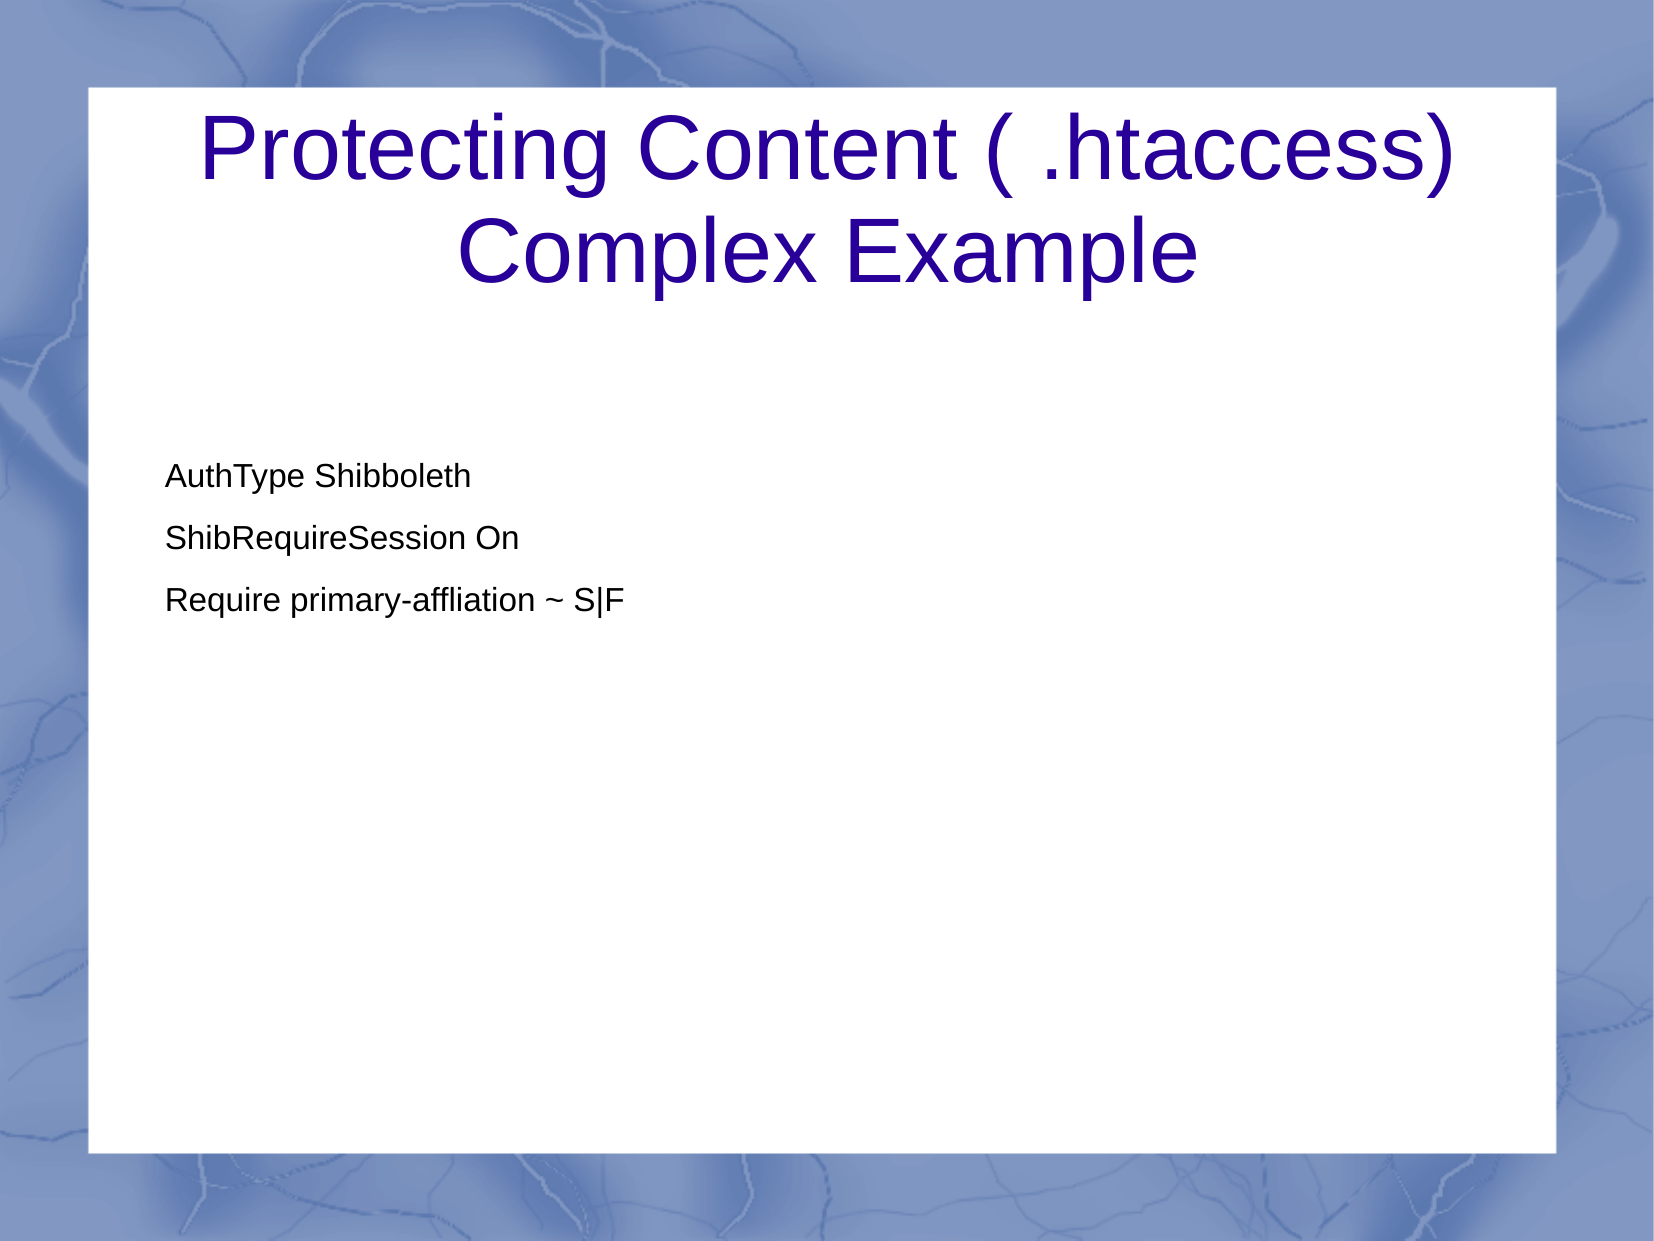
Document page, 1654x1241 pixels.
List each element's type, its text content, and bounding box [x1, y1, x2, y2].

picture [0, 0, 1654, 1241]
title Protecting Content ( .htaccess) Complex Example [120, 96, 1538, 302]
text_box AuthType Shibboleth ShibRequireSession On Require primary-affliation ~ S|F [150, 450, 1463, 676]
